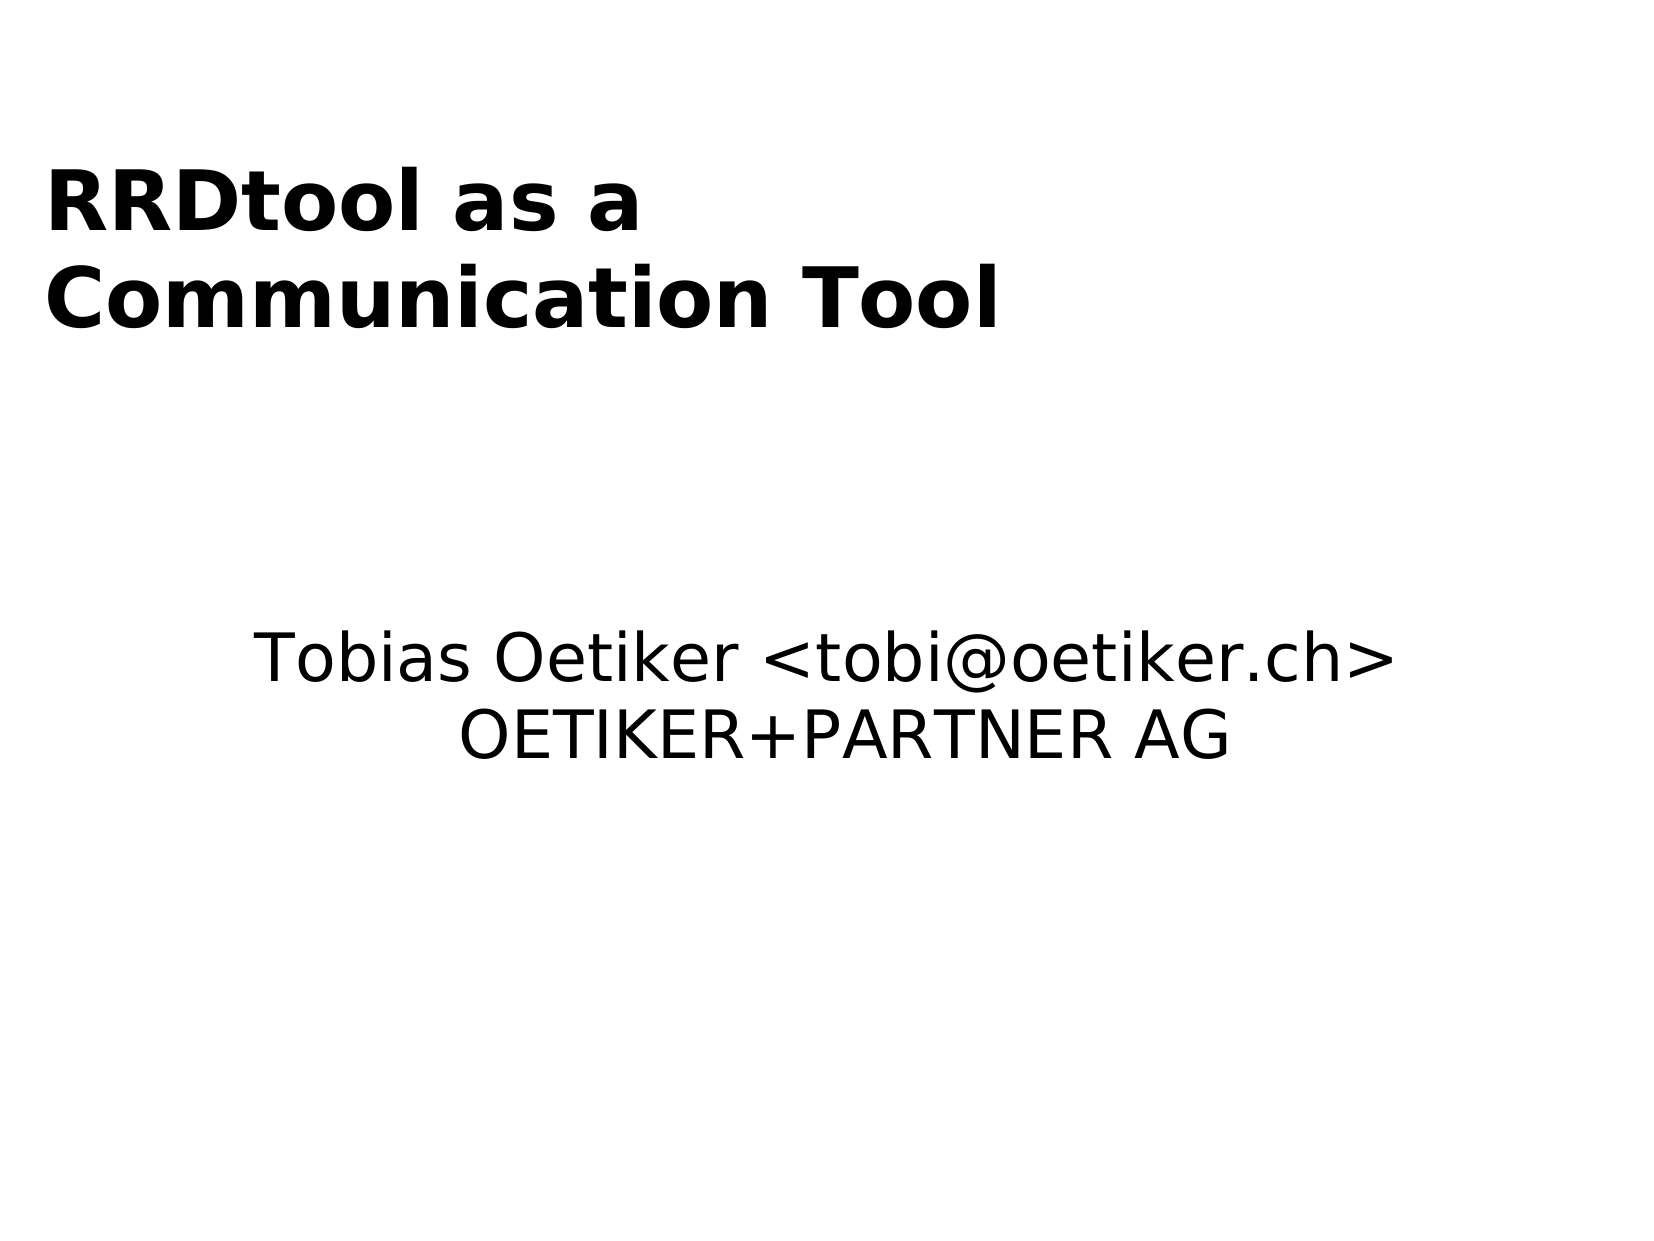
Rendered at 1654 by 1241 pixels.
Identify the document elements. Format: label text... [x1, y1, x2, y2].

title RRDtool as a Communication Tool [44, 133, 1583, 367]
subtitle Tobias Oetiker <tobi@oetiker.ch> OETIKER+PARTNER AG [50, 295, 1571, 1099]
